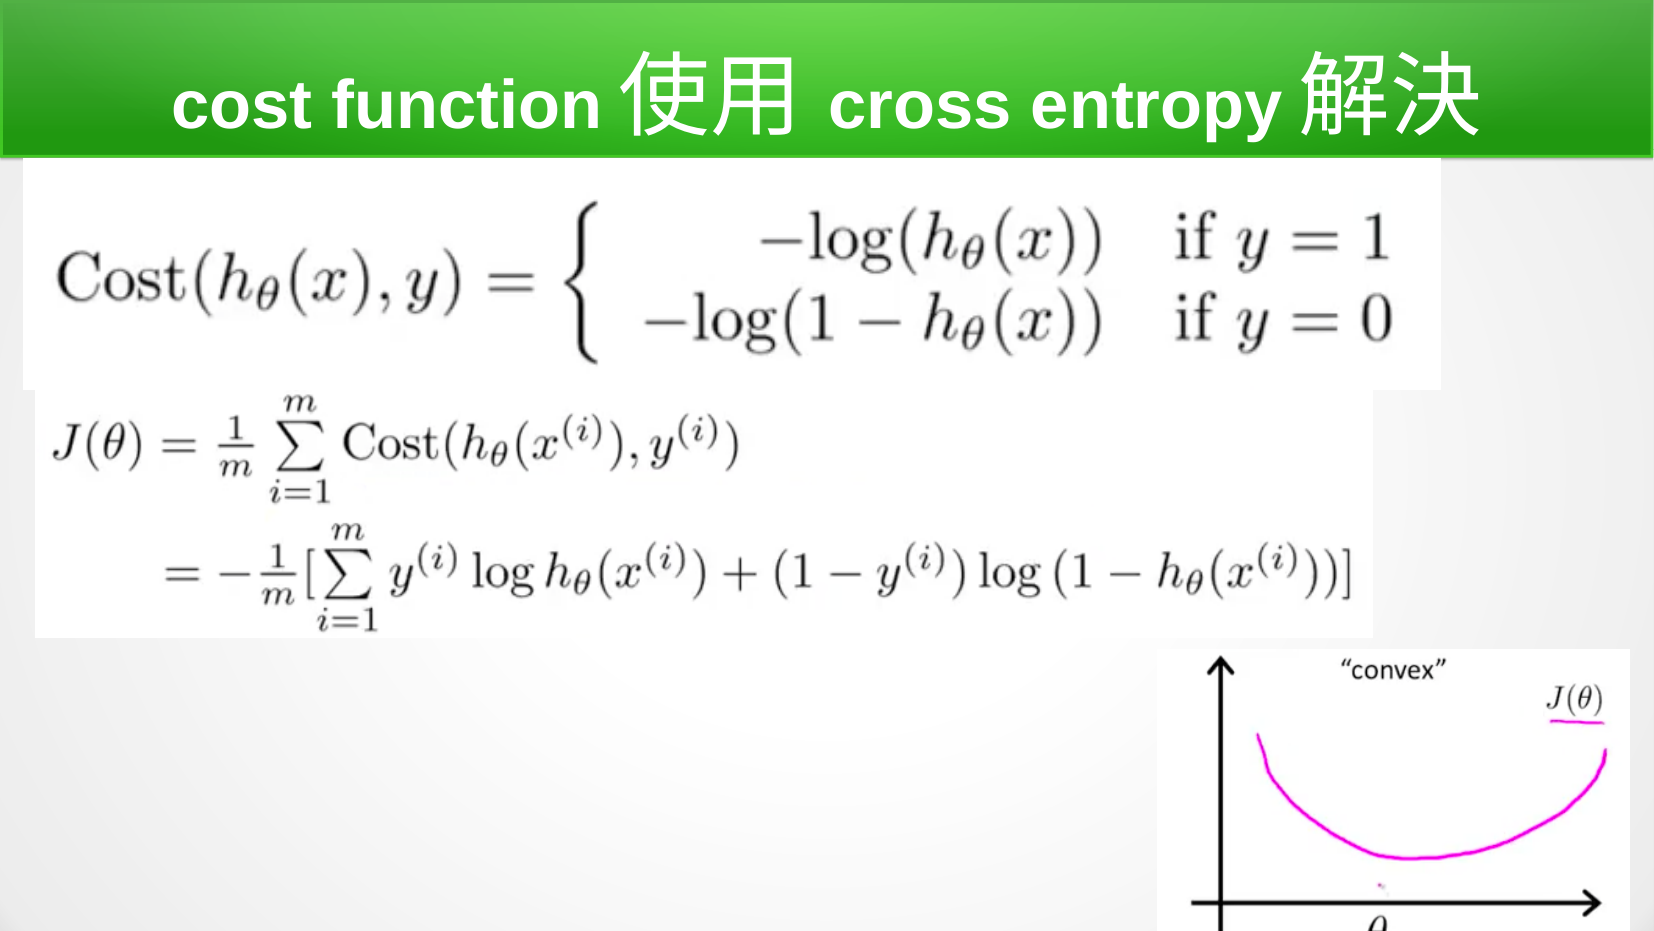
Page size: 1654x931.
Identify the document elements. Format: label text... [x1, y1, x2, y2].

picture [1157, 649, 1630, 931]
picture [23, 158, 1441, 638]
title cost function使用cross entropy解決 [82, 28, 1571, 149]
